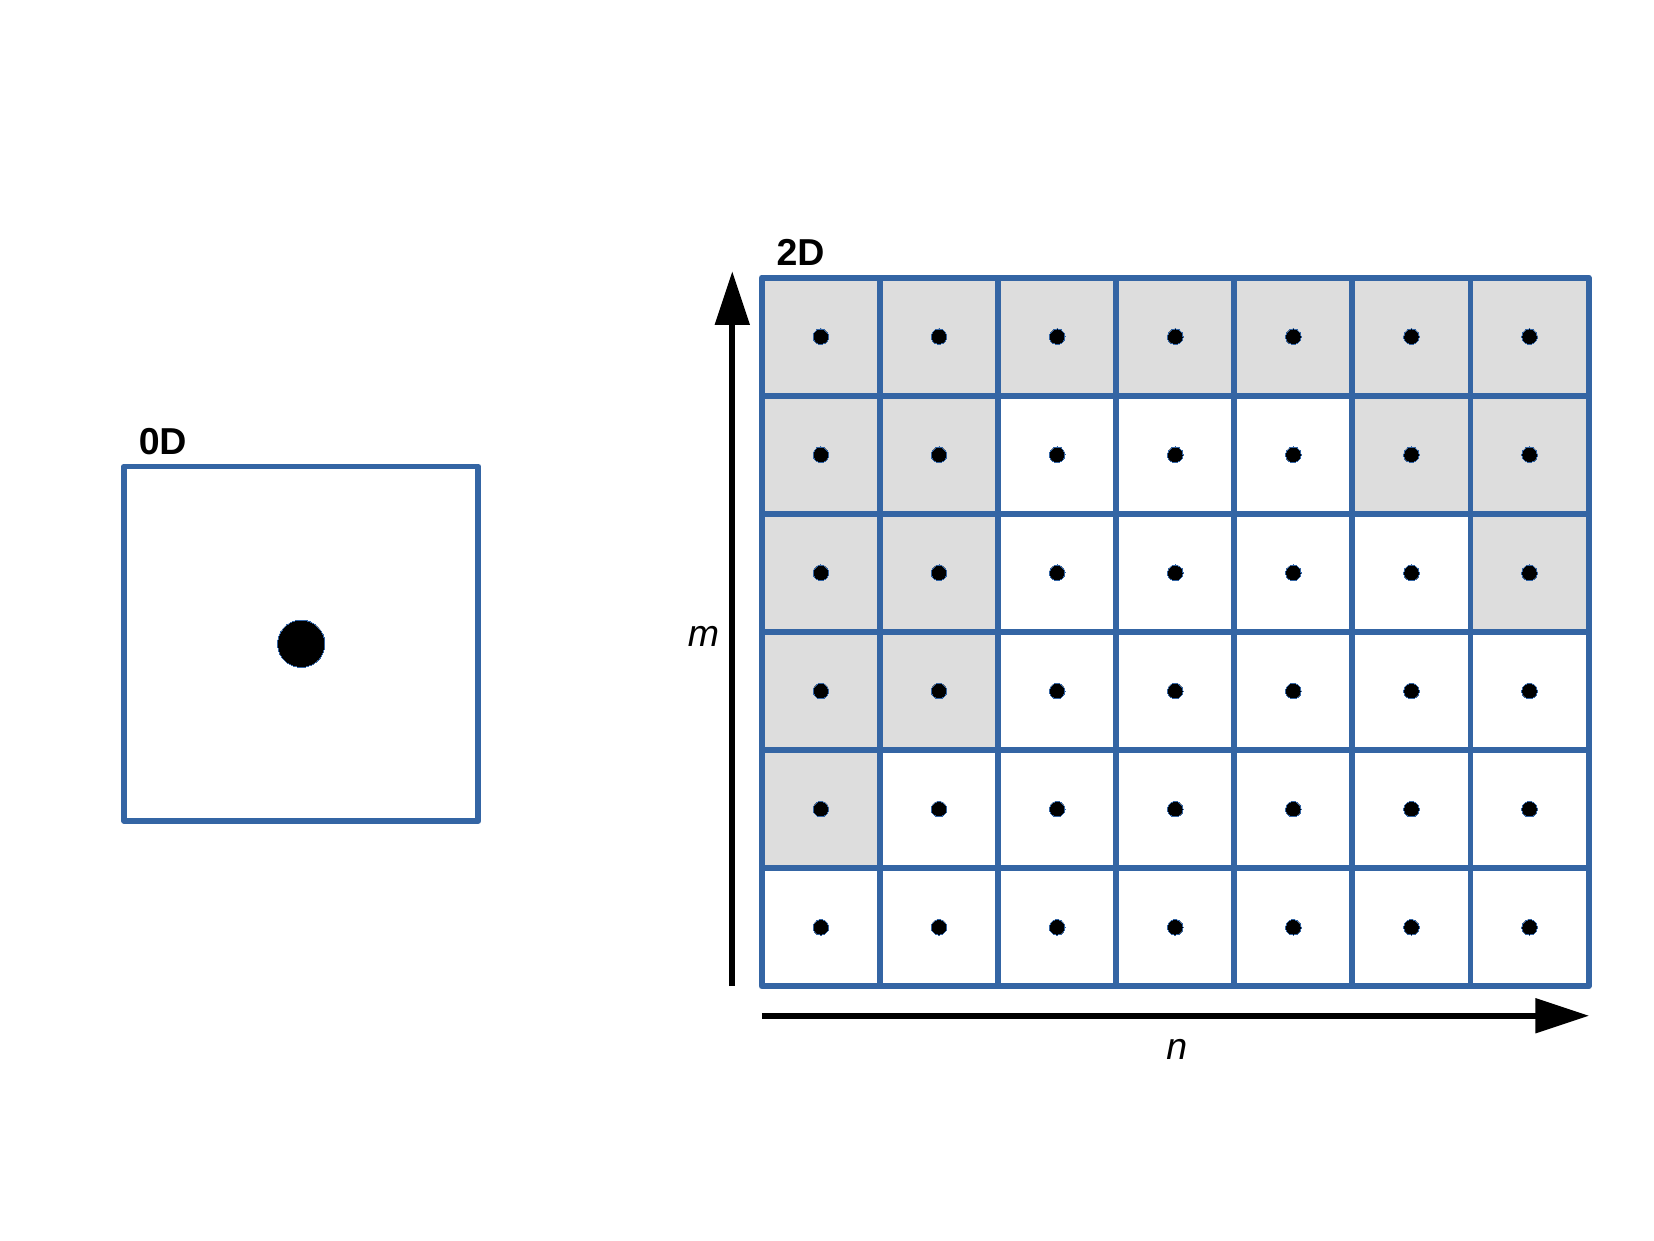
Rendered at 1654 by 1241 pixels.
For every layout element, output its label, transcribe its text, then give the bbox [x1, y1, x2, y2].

text_box [1049, 801, 1066, 817]
text_box [1049, 564, 1066, 581]
text_box [1403, 919, 1420, 936]
text_box [1167, 683, 1184, 699]
text_box [1521, 919, 1538, 936]
text_box [1285, 919, 1302, 936]
text_box [1049, 919, 1066, 936]
text_box [1403, 564, 1420, 581]
text_box [1285, 446, 1302, 463]
text_box [1285, 564, 1302, 581]
text_box [931, 801, 947, 817]
text_box [1285, 801, 1302, 817]
text_box [931, 919, 947, 936]
text_box [1049, 683, 1066, 699]
text_box [1403, 683, 1420, 699]
text_box [1167, 446, 1184, 463]
text_box [277, 620, 325, 668]
text_box [1403, 801, 1420, 817]
text_box n [1151, 1017, 1258, 1075]
text_box [813, 919, 829, 936]
text_box [1167, 801, 1184, 817]
text_box m [673, 604, 780, 662]
text_box [1167, 919, 1184, 936]
text_box [1521, 801, 1538, 817]
text_box [1285, 683, 1302, 699]
text_box [1167, 564, 1184, 581]
text_box 2D [761, 224, 1034, 282]
text_box 0D [124, 413, 396, 471]
text_box [761, 277, 1589, 869]
text_box [1521, 683, 1538, 699]
text_box [1049, 446, 1066, 463]
